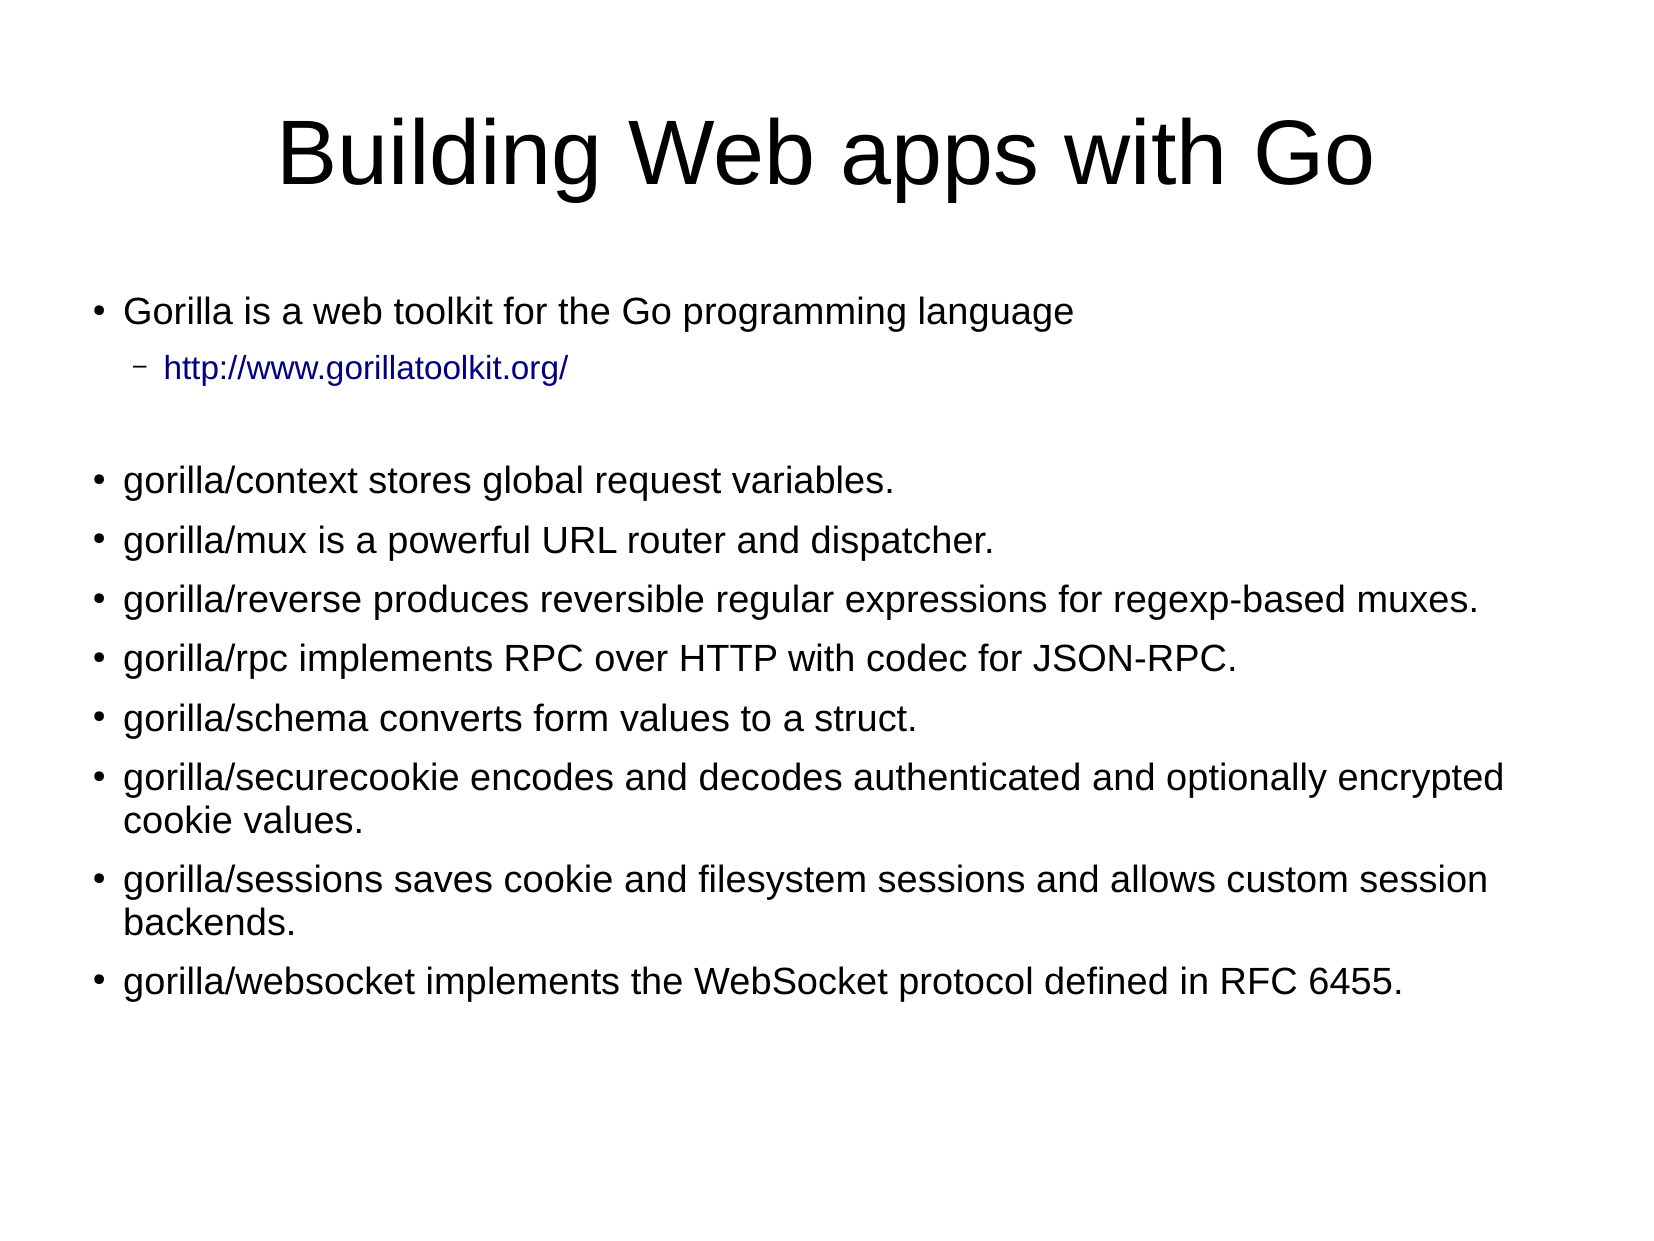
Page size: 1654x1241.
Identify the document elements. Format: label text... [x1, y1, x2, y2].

list Gorilla is a web toolkit for the Go programming language http://www.gorillatoolkit.org/ gorilla/context stores global request variables. gorilla/mux is a powerful URL router and dispatcher. gorilla/reverse produces reversible regular expressions for regexp-based muxes. gorilla/rpc implements RPC over HTTP with codec for JSON-RPC. gorilla/schema converts form values to a struct. gorilla/securecookie encodes and decodes authenticated and optionally encrypted cookie values. gorilla/sessions saves cookie and filesystem sessions and allows custom session backends. gorilla/websocket implements the WebSocket protocol defined in RFC 6455. [82, 290, 1571, 1010]
title Building Web apps with Go [82, 49, 1571, 257]
